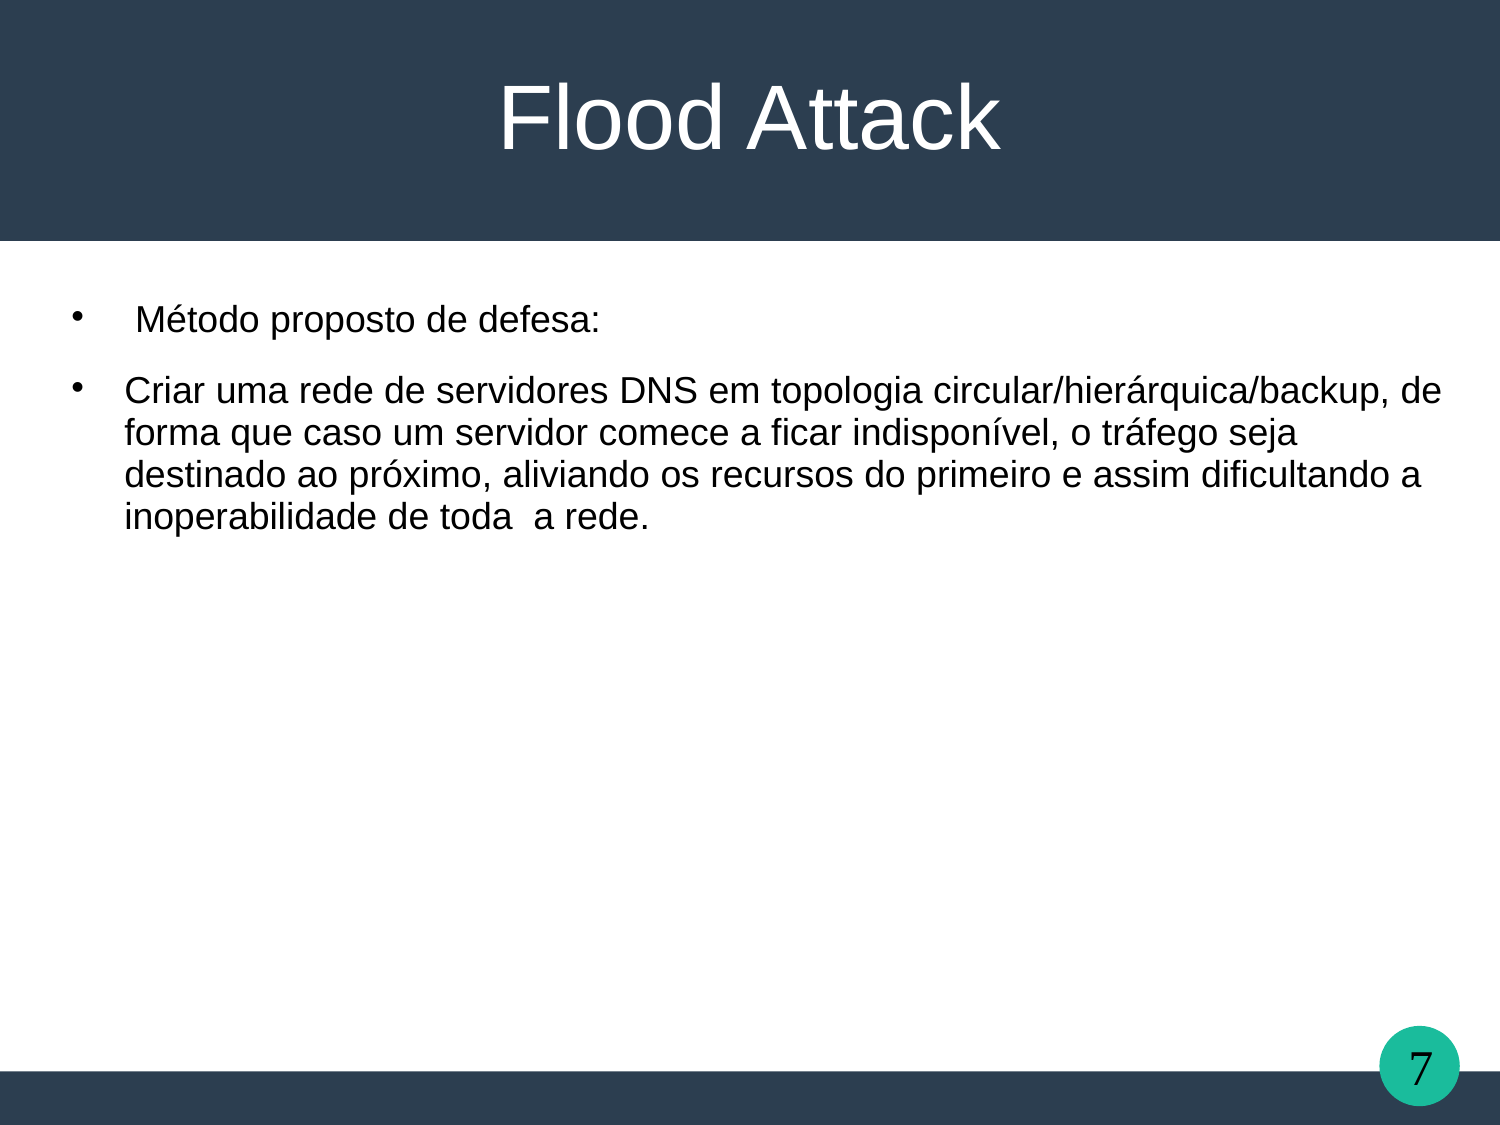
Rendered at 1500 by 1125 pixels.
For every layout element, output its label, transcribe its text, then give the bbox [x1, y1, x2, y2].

list Método proposto de defesa: Criar uma rede de servidores DNS em topologia circular/hierárquica/backup, de forma que caso um servidor comece a ficar indisponível, o tráfego seja destinado ao próximo, aliviando os recursos do primeiro e assim dificultando a inoperabilidade de toda a rede. [53, 294, 1447, 1045]
title Flood Attack [53, 44, 1447, 188]
text_box <número> [1393, 1027, 1500, 1103]
